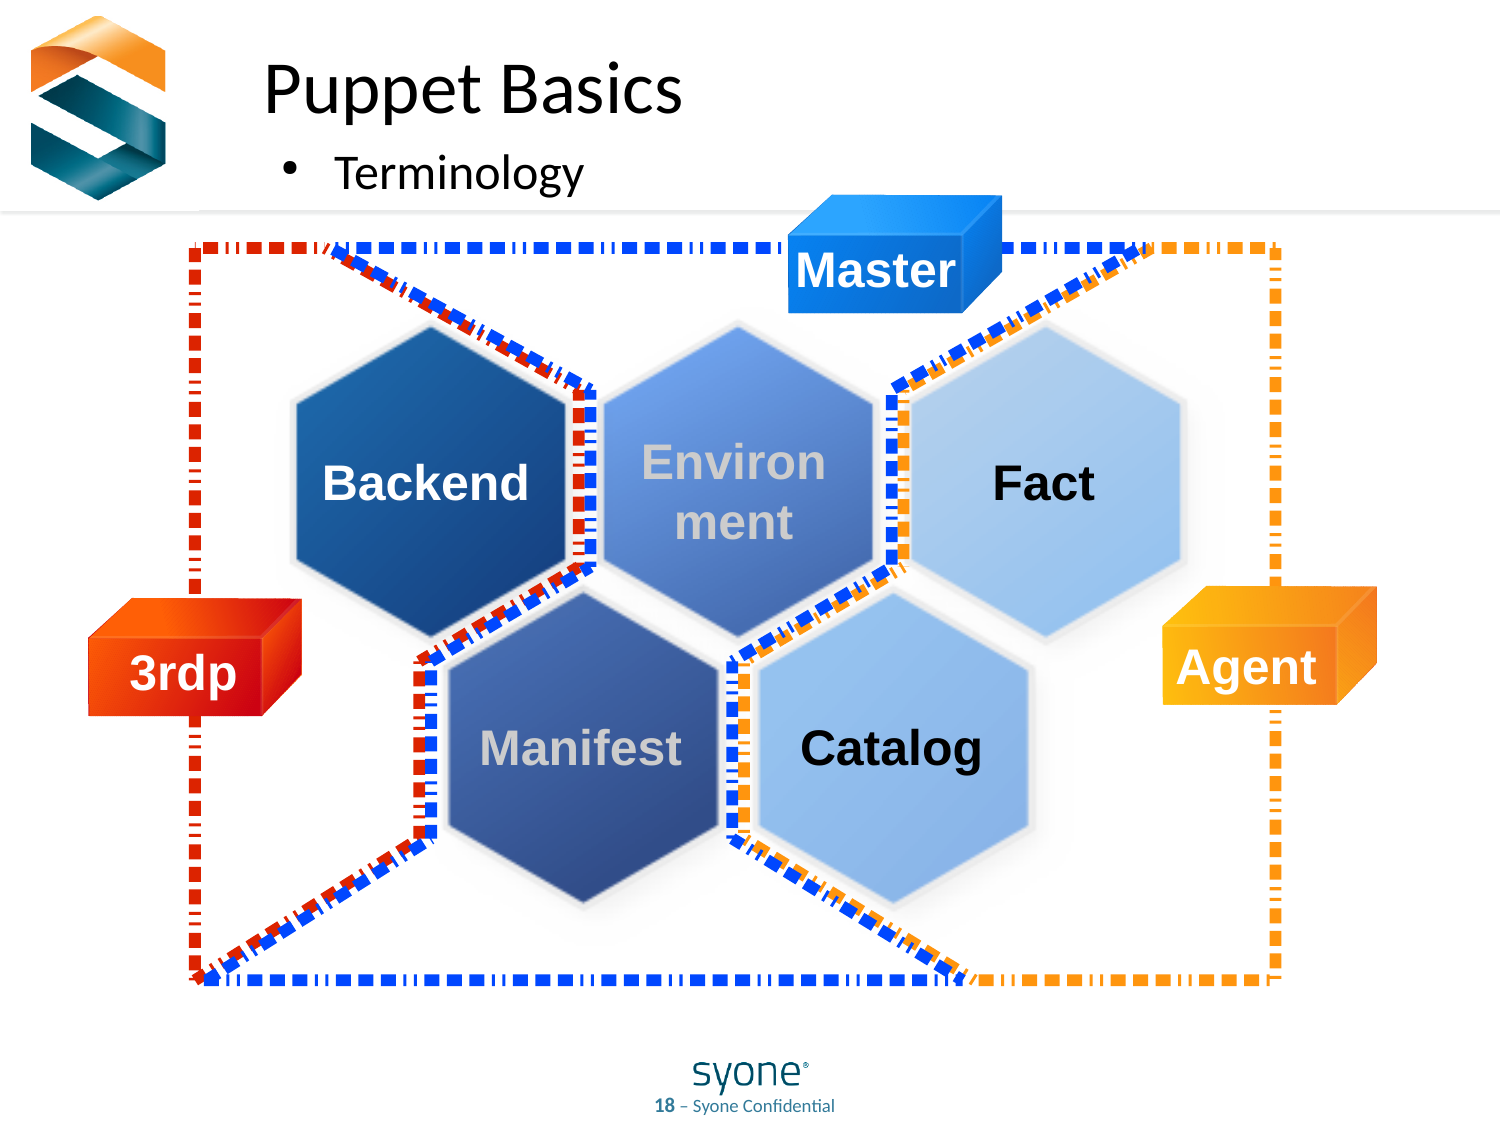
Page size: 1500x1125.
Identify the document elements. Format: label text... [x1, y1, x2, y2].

picture [687, 1056, 813, 1098]
picture [0, 0, 1500, 946]
text_box Fact [977, 442, 1111, 514]
text_box Environ ment [625, 421, 842, 550]
text_box Catalog [785, 708, 999, 780]
text_box Master [771, 230, 981, 302]
title Puppet Basics [248, 37, 1355, 129]
text_box Backend [307, 442, 545, 514]
text_box 3rdp [79, 633, 288, 705]
list Terminology [248, 139, 1355, 207]
text_box Manifest [464, 708, 697, 780]
text_box Agent [1160, 626, 1335, 698]
